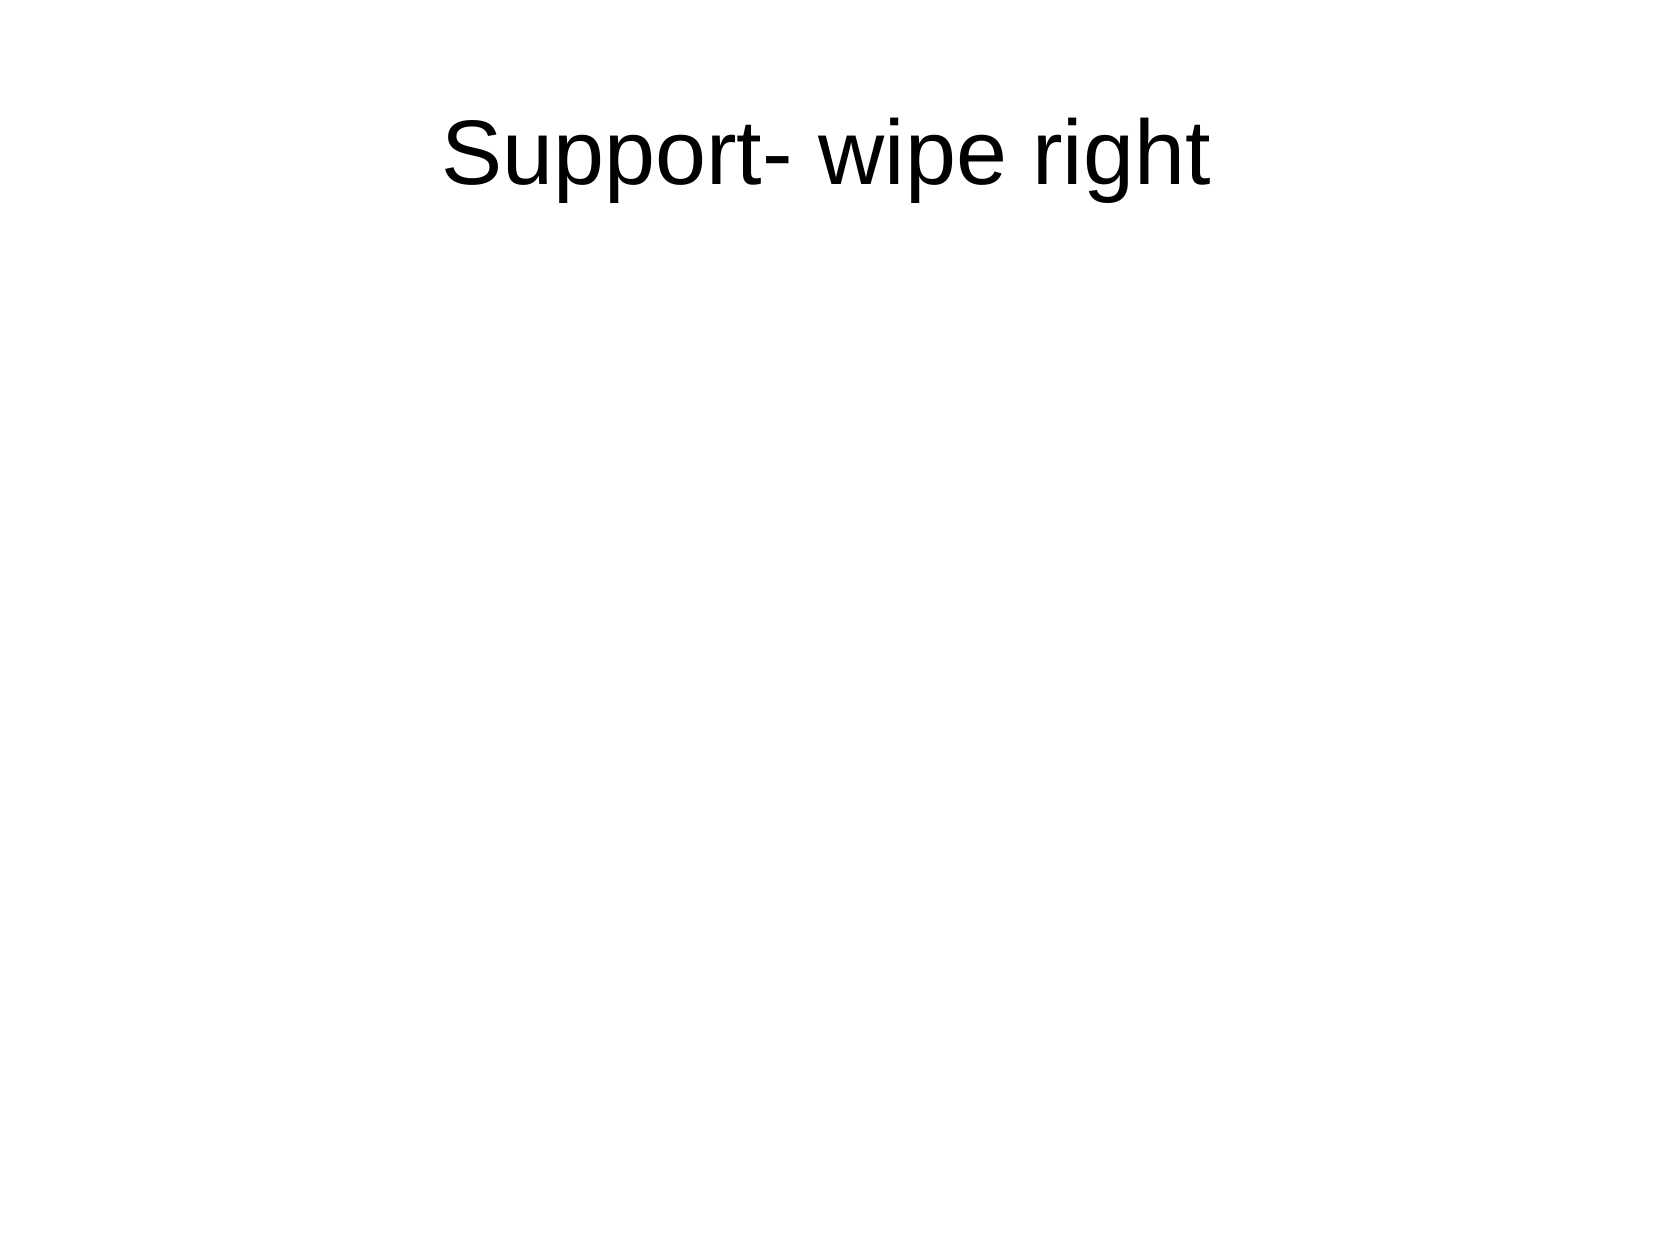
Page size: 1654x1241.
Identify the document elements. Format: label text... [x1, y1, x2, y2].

title Support- wipe right [82, 56, 1571, 250]
